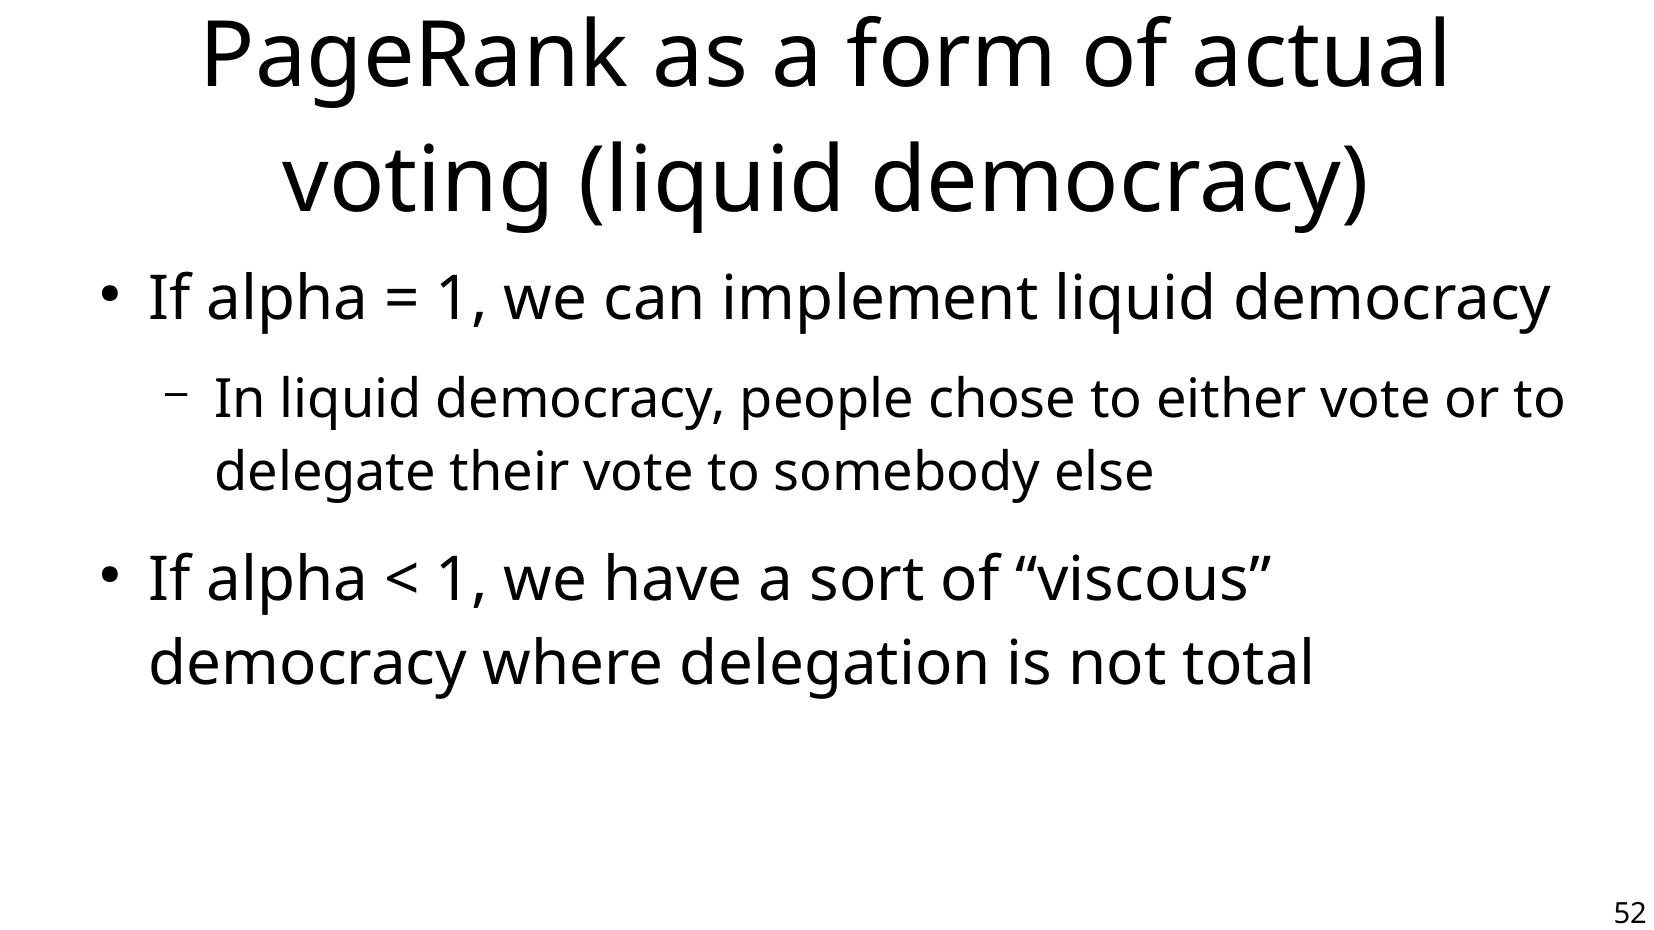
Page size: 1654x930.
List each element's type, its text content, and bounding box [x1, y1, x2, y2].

list If alpha = 1, we can implement liquid democracy In liquid democracy, people chose to either vote or to delegate their vote to somebody else If alpha < 1, we have a sort of “viscous” democracy where delegation is not total [82, 290, 1571, 930]
title PageRank as a form of actual voting (liquid democracy) [82, 49, 1571, 257]
